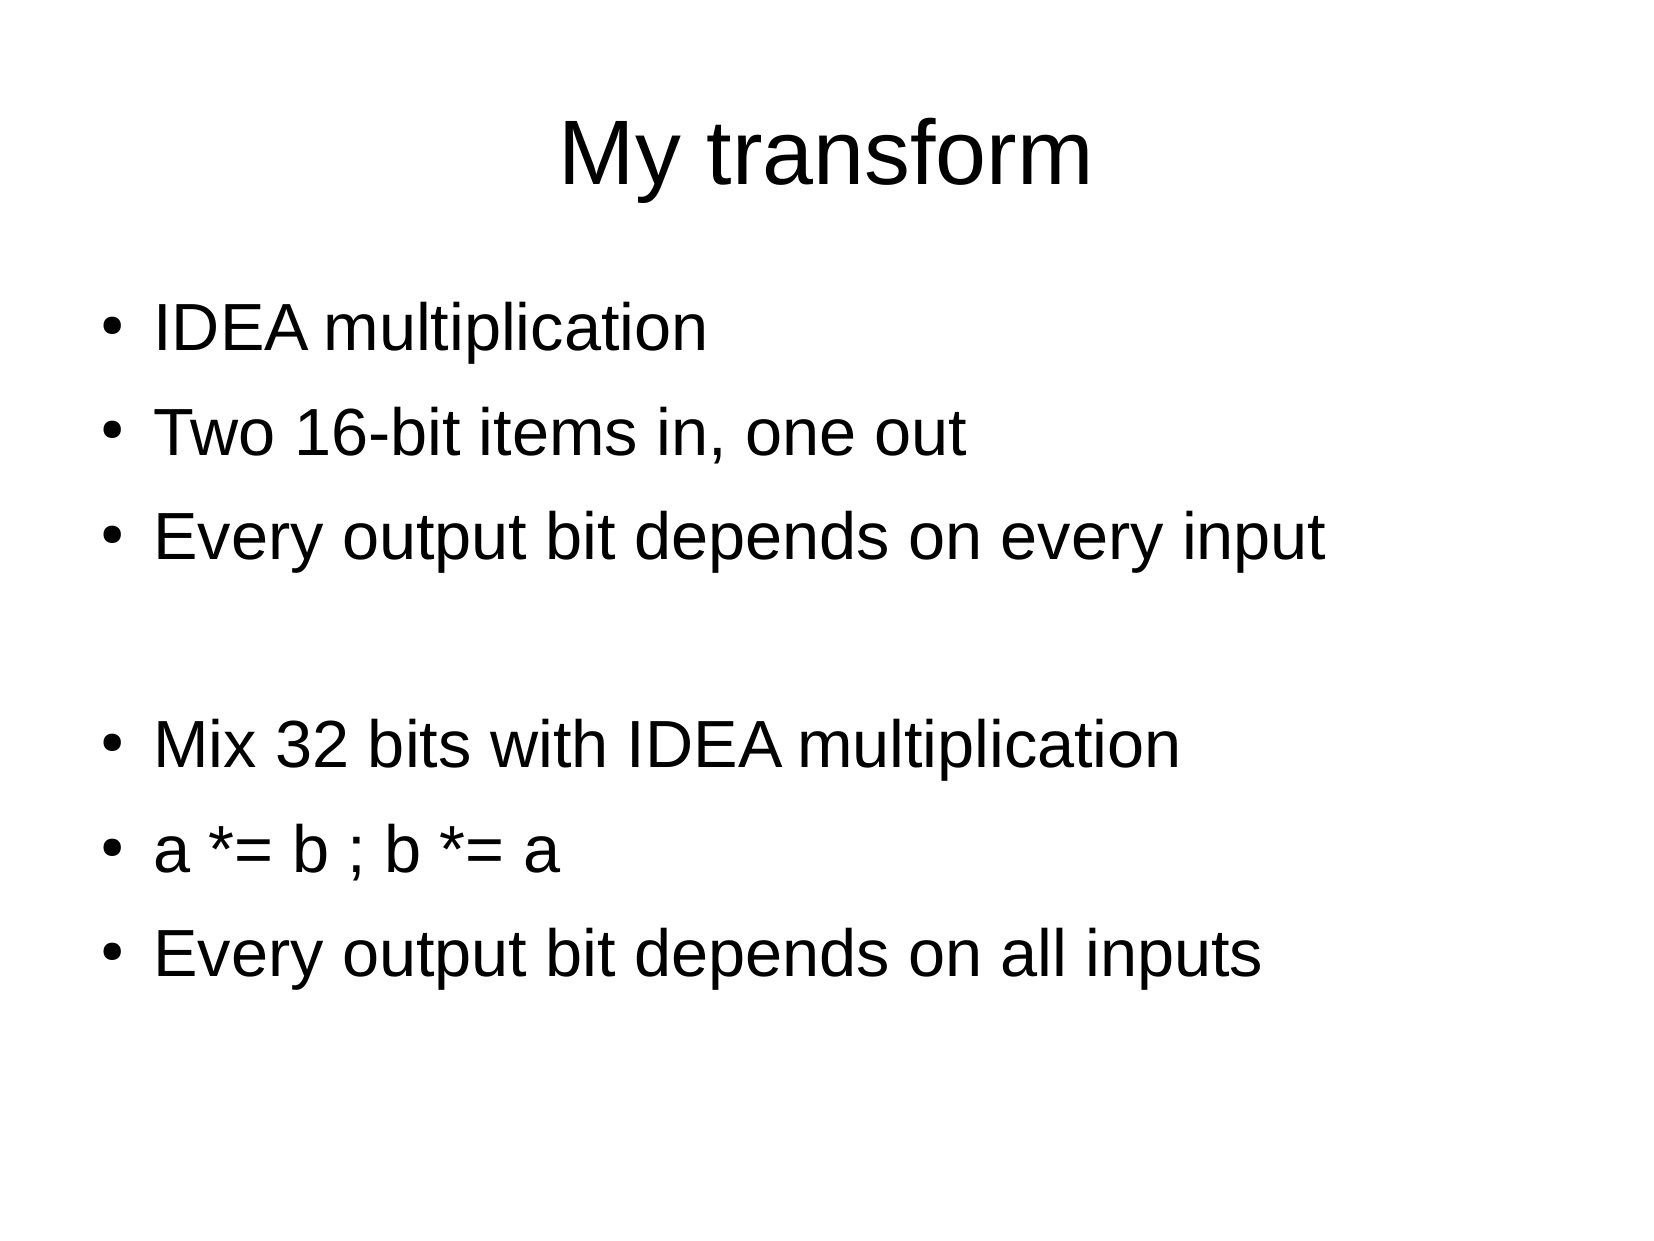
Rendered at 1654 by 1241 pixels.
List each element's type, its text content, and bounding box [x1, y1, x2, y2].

title My transform [82, 49, 1571, 257]
list IDEA multiplication Two 16-bit items in, one out Every output bit depends on every input Mix 32 bits with IDEA multiplication a *= b ; b *= a Every output bit depends on all inputs [82, 290, 1571, 1010]
